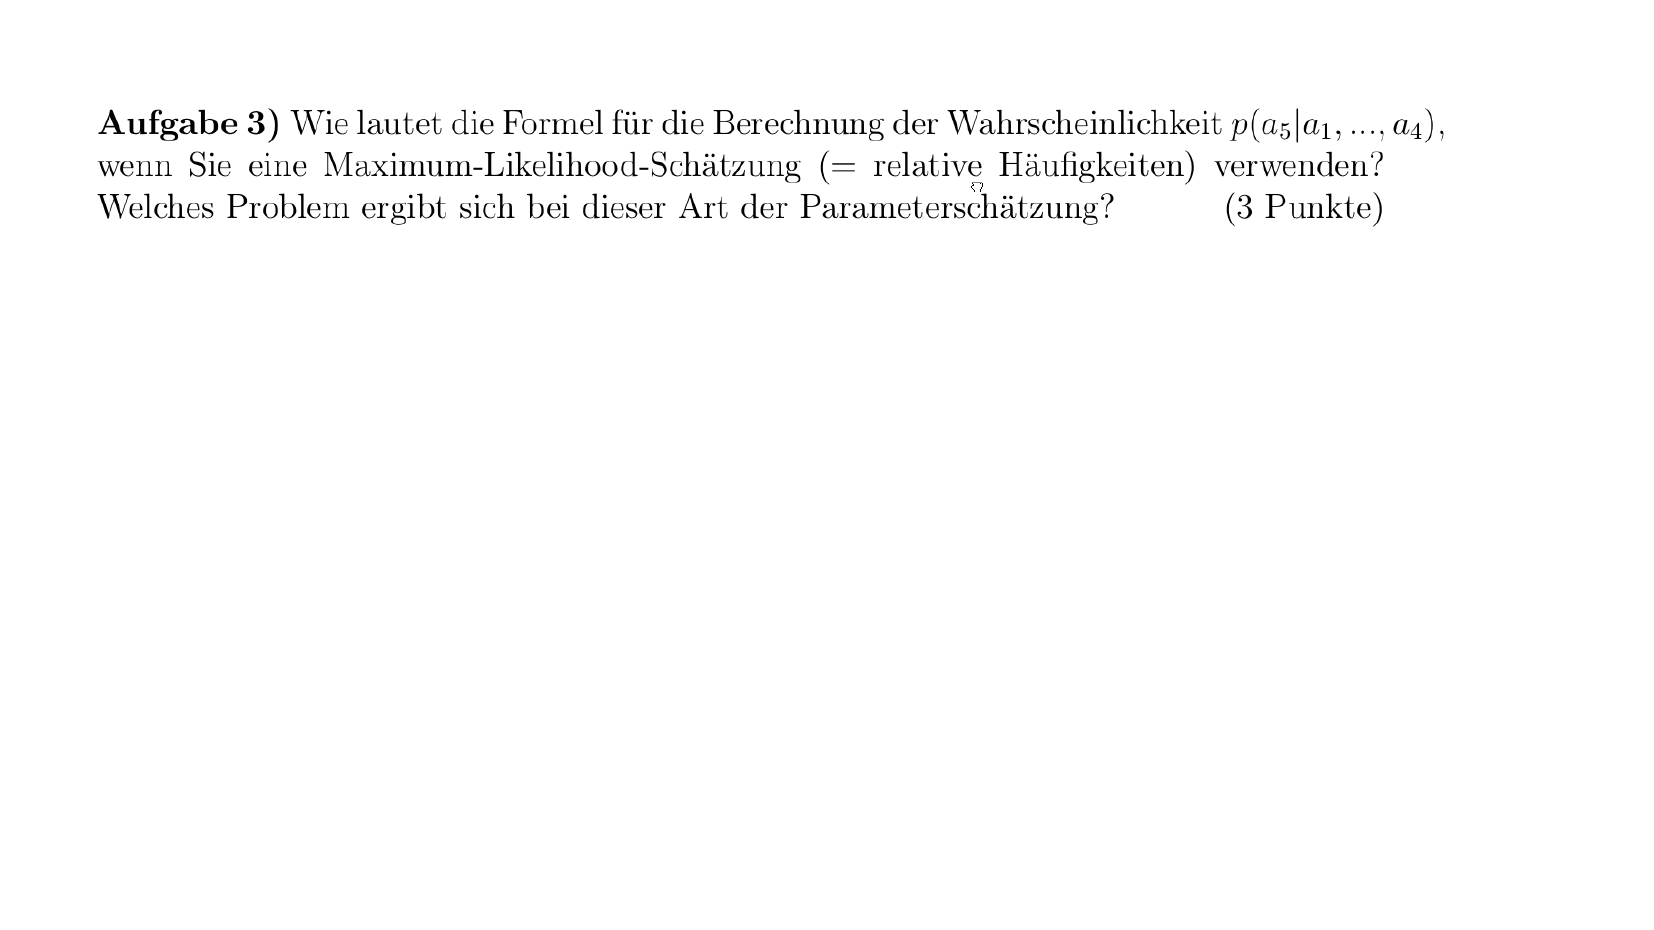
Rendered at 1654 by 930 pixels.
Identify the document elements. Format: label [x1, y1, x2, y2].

picture [90, 89, 1461, 256]
